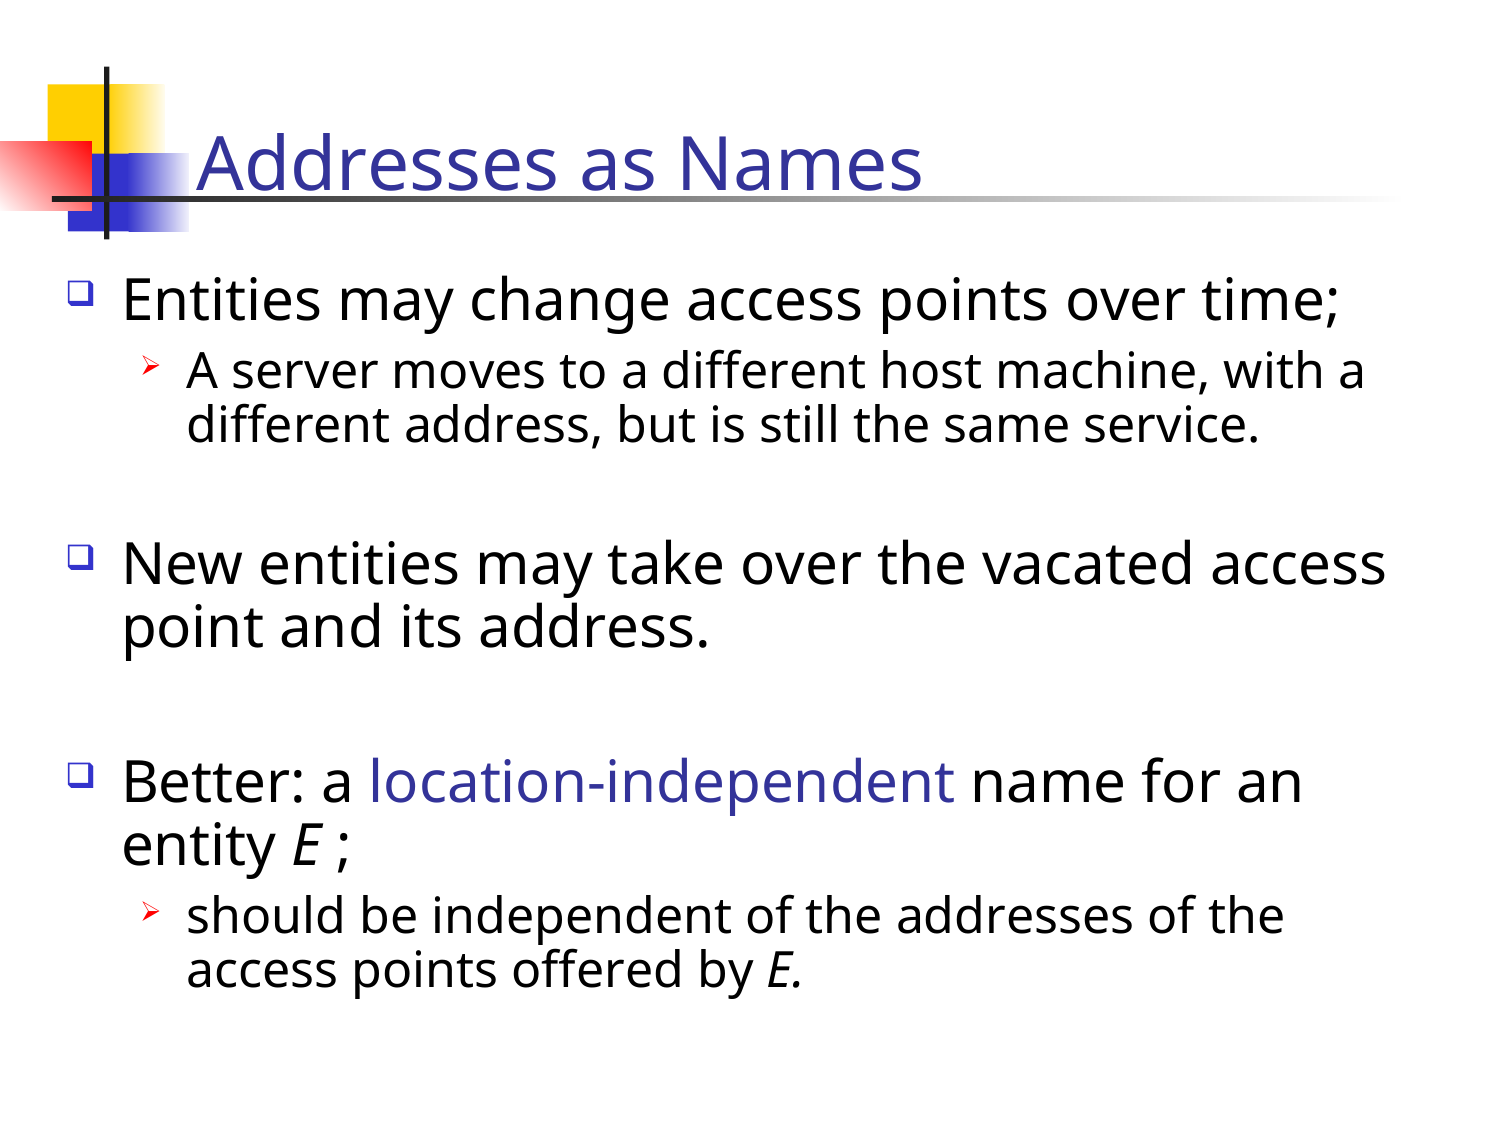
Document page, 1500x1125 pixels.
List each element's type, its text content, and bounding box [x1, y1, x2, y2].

text_box Entities may change access points over time; A server moves to a different host machine, with a different address, but is still the same service. New entities may take over the vacated access point and its address. Better: a location-independent name for an entity E ; should be independent of the addresses of the access points offered by E. [50, 262, 1463, 1059]
text_box Addresses as Names [181, 75, 1460, 213]
